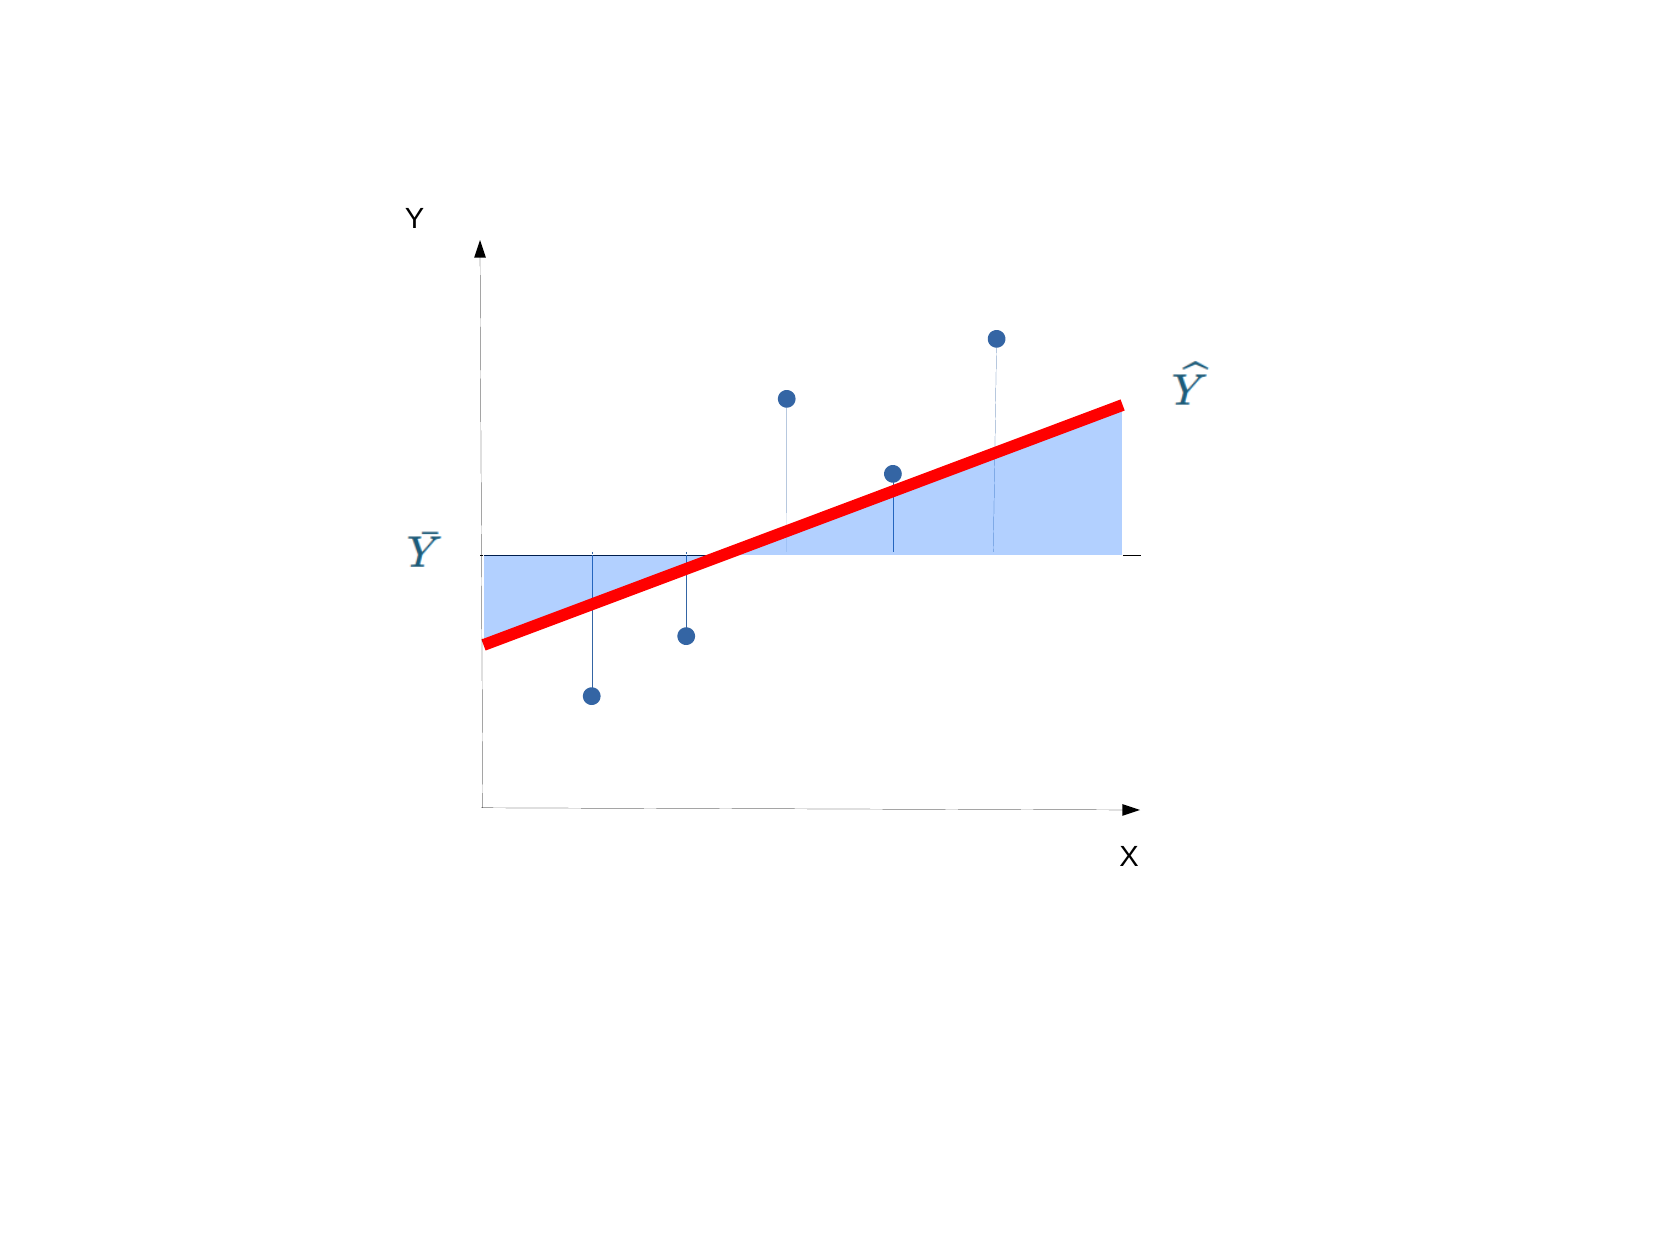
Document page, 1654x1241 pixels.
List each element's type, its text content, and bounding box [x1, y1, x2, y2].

text_box [741, 412, 1123, 556]
text_box X [1104, 832, 1160, 890]
text_box [483, 554, 706, 638]
text_box Y [390, 195, 445, 252]
picture [394, 522, 445, 579]
picture [1160, 354, 1213, 412]
